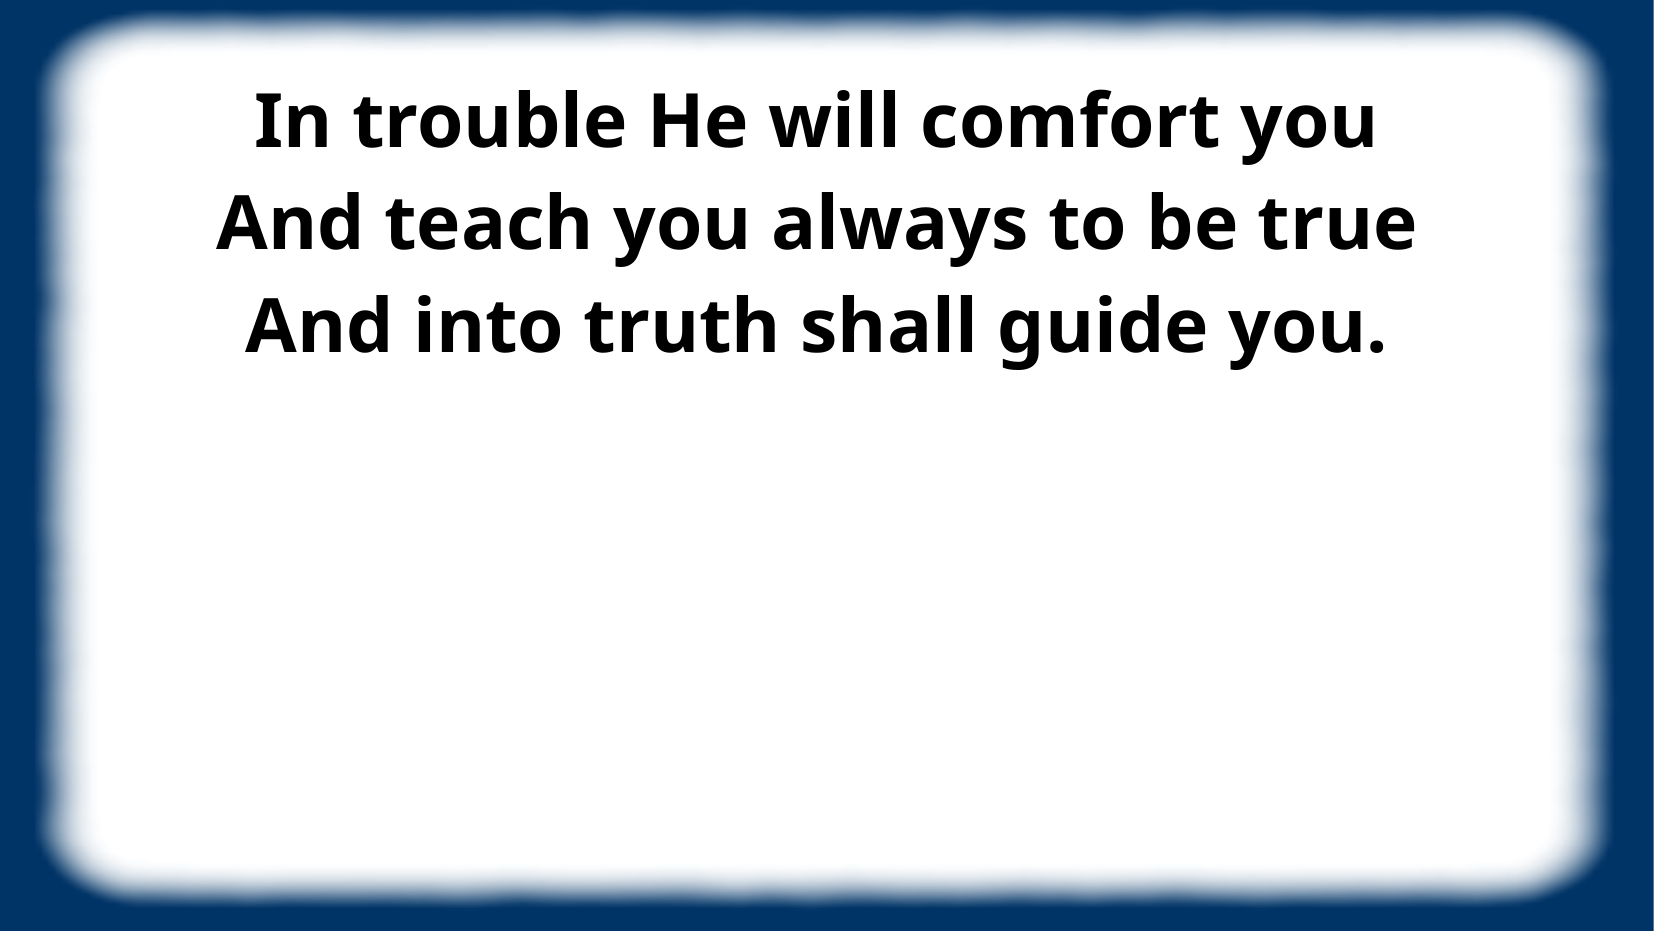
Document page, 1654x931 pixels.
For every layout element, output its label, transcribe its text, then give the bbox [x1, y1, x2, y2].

text_box In trouble He will comfort you And teach you always to be true And into truth shall guide you. [105, 60, 1531, 375]
picture [0, 0, 1654, 931]
